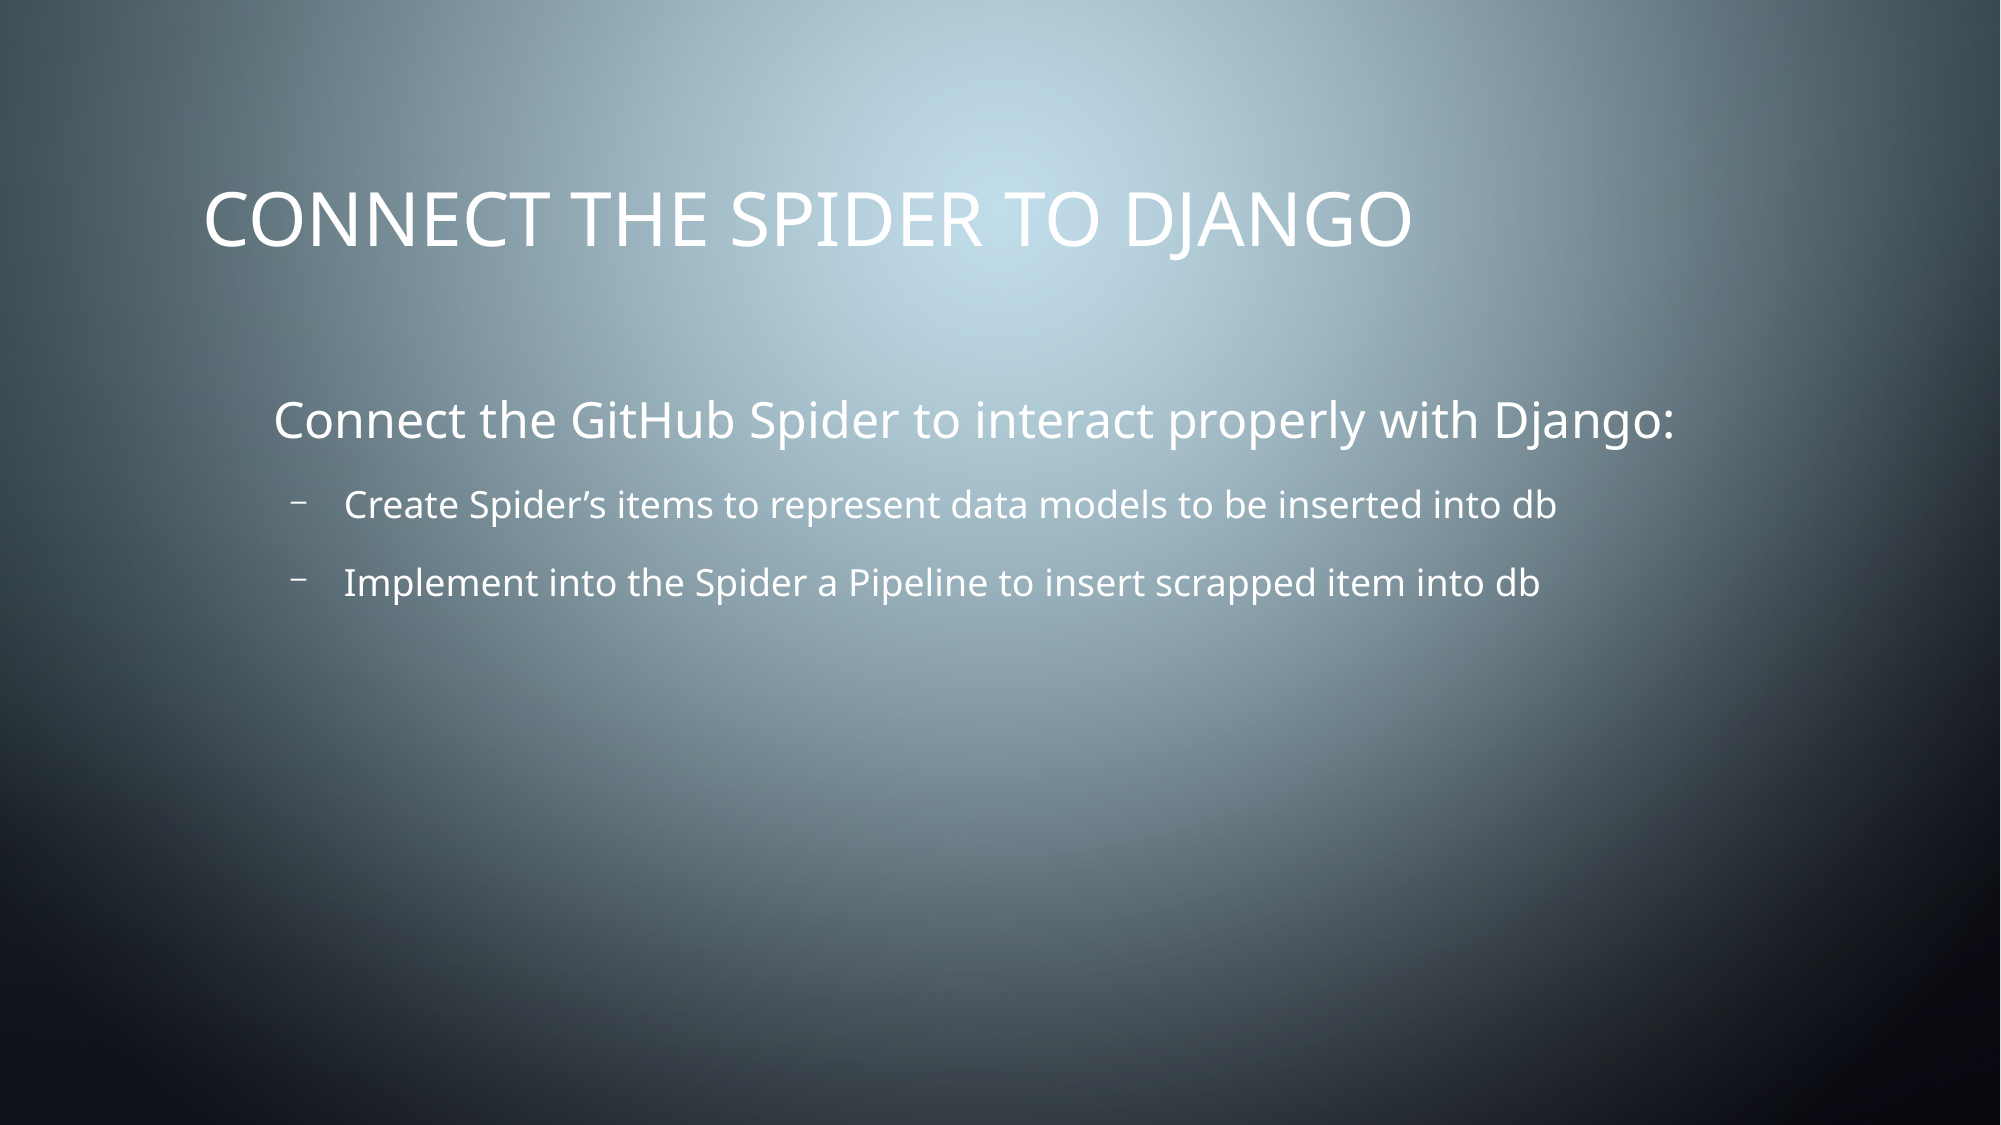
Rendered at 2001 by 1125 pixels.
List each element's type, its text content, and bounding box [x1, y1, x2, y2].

title CONNECT THE SPIDER TO DJANGO [187, 101, 1813, 344]
list Connect the GitHub Spider to interact properly with Django: Create Spider’s items to represent data models to be inserted into db Implement into the Spider a Pipeline to insert scrapped item into db [187, 369, 1813, 950]
picture [0, 0, 2001, 1125]
